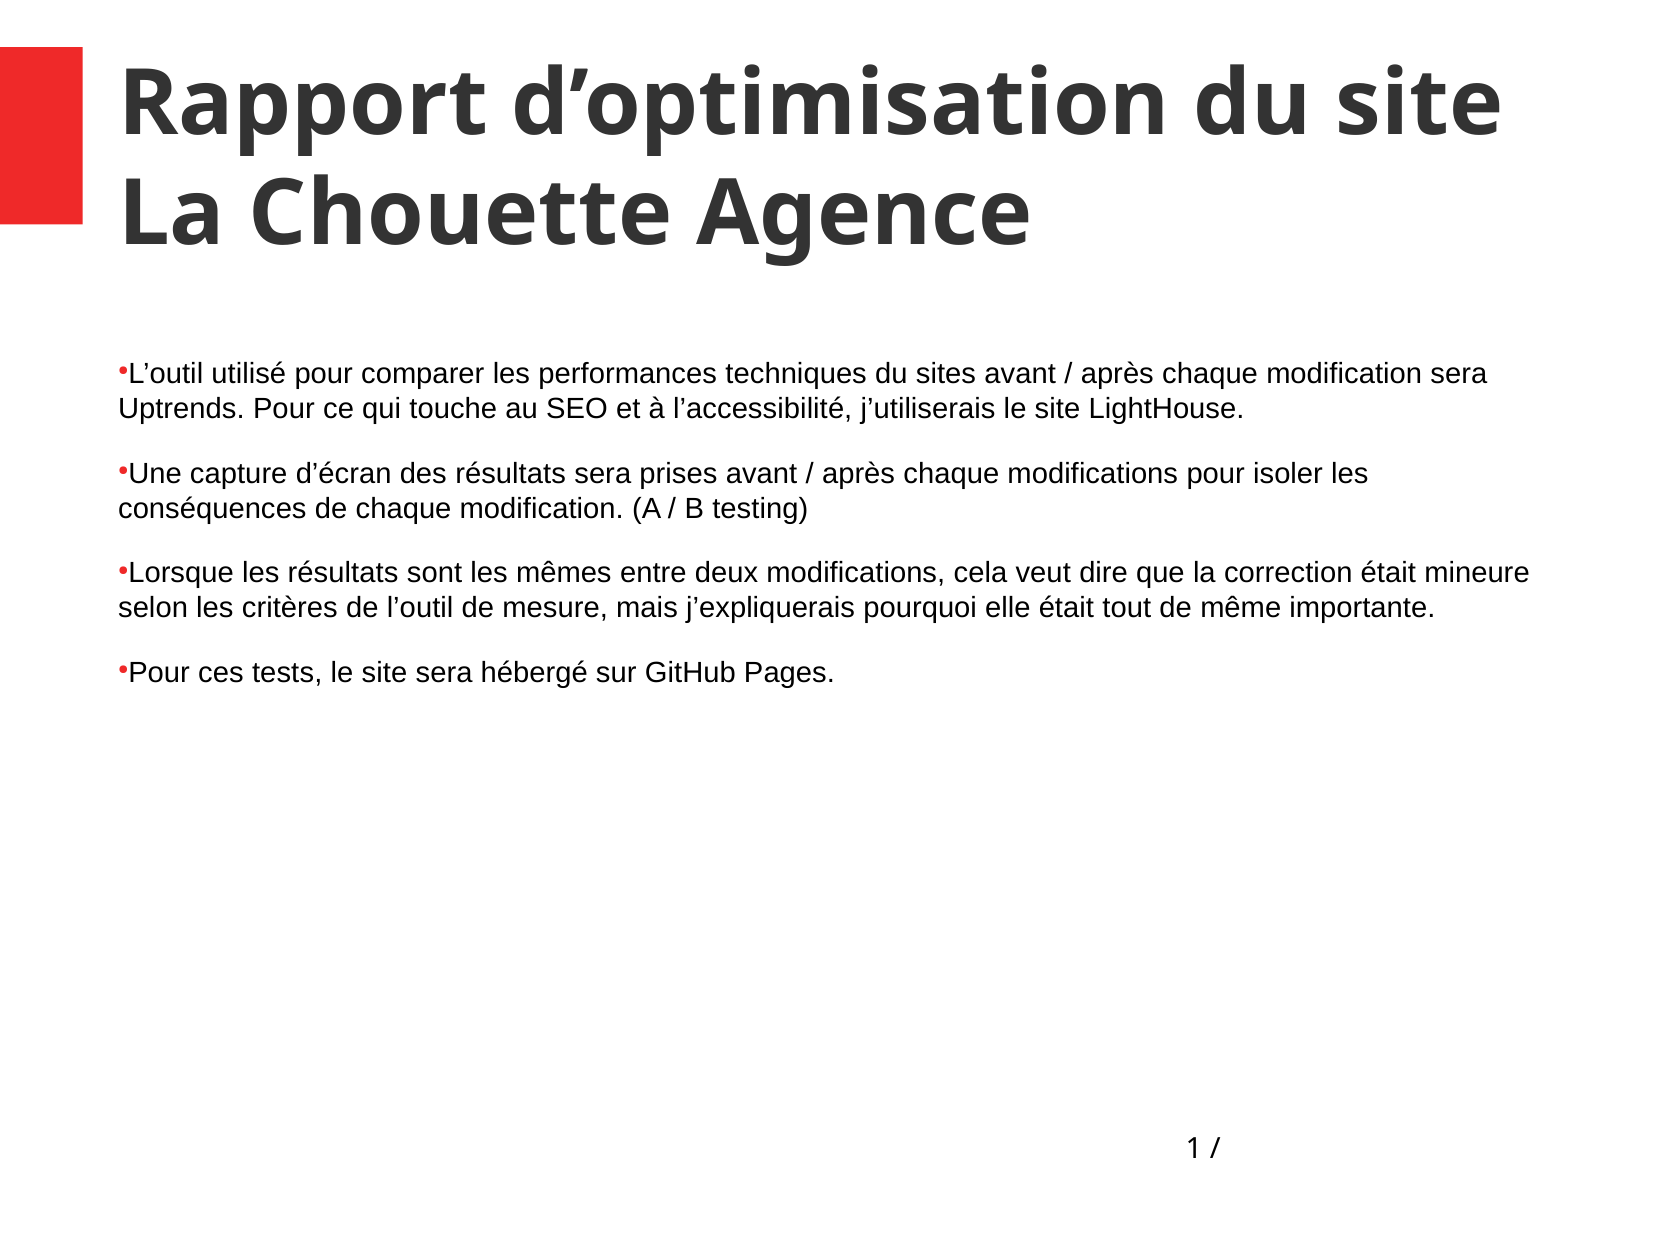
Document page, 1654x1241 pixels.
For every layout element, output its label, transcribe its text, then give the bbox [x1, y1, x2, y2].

text_box / [1185, 1129, 1571, 1216]
list L’outil utilisé pour comparer les performances techniques du sites avant / après chaque modification sera Uptrends. Pour ce qui touche au SEO et à l’accessibilité, j’utiliserais le site LightHouse. Une capture d’écran des résultats sera prises avant / après chaque modifications pour isoler les conséquences de chaque modification. (A / B testing) Lorsque les résultats sont les mêmes entre deux modifications, cela veut dire que la correction était mineure selon les critères de l’outil de mesure, mais j’expliquerais pourquoi elle était tout de même importante. Pour ces tests, le site sera hébergé sur GitHub Pages. [118, 354, 1536, 1074]
title Rapport d’optimisation du site La Chouette Agence [118, 27, 1571, 278]
